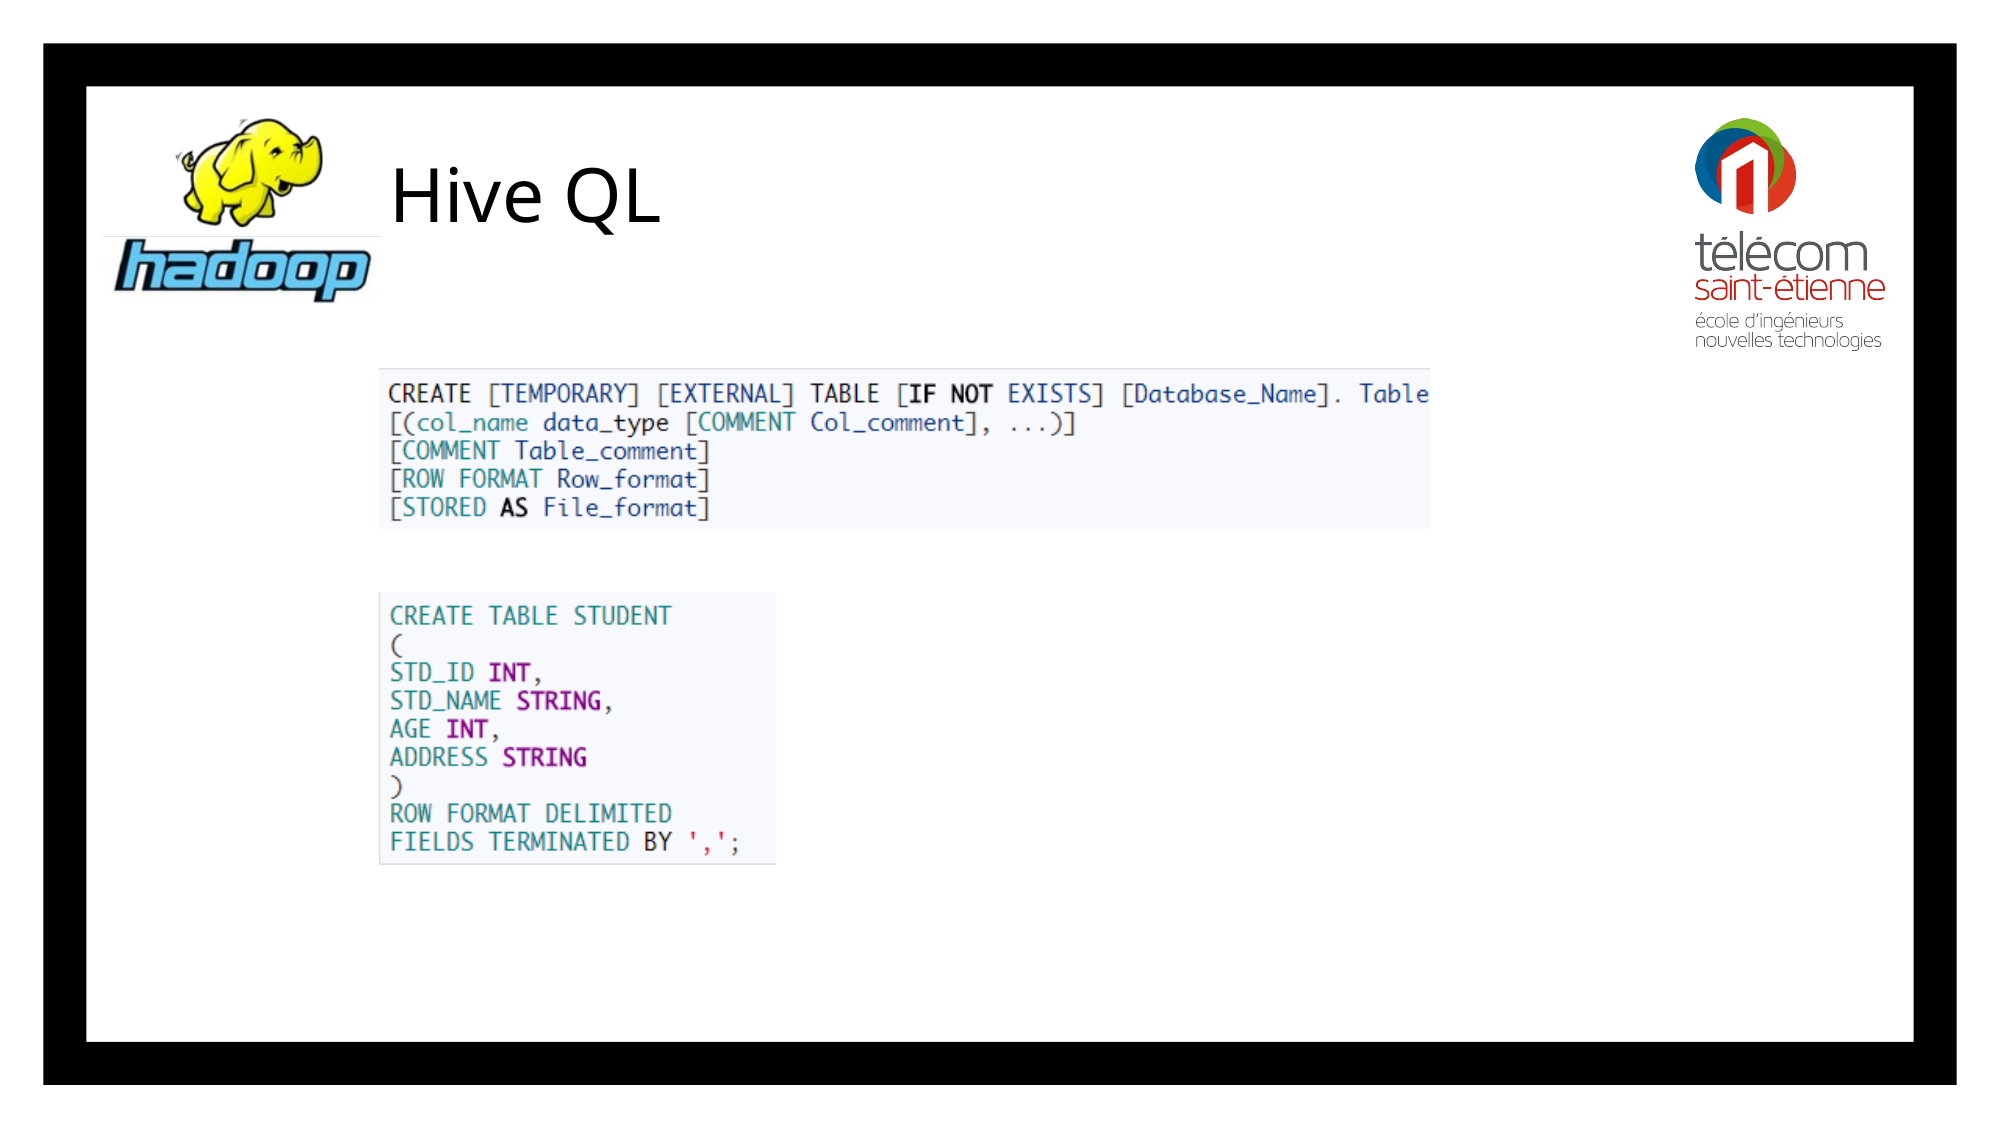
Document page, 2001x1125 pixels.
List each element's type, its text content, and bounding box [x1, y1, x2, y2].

title Hive QL [380, 138, 1849, 304]
picture [1695, 118, 1885, 351]
picture [379, 592, 776, 865]
picture [379, 368, 1430, 529]
picture [1715, 134, 1730, 138]
picture [103, 118, 380, 305]
